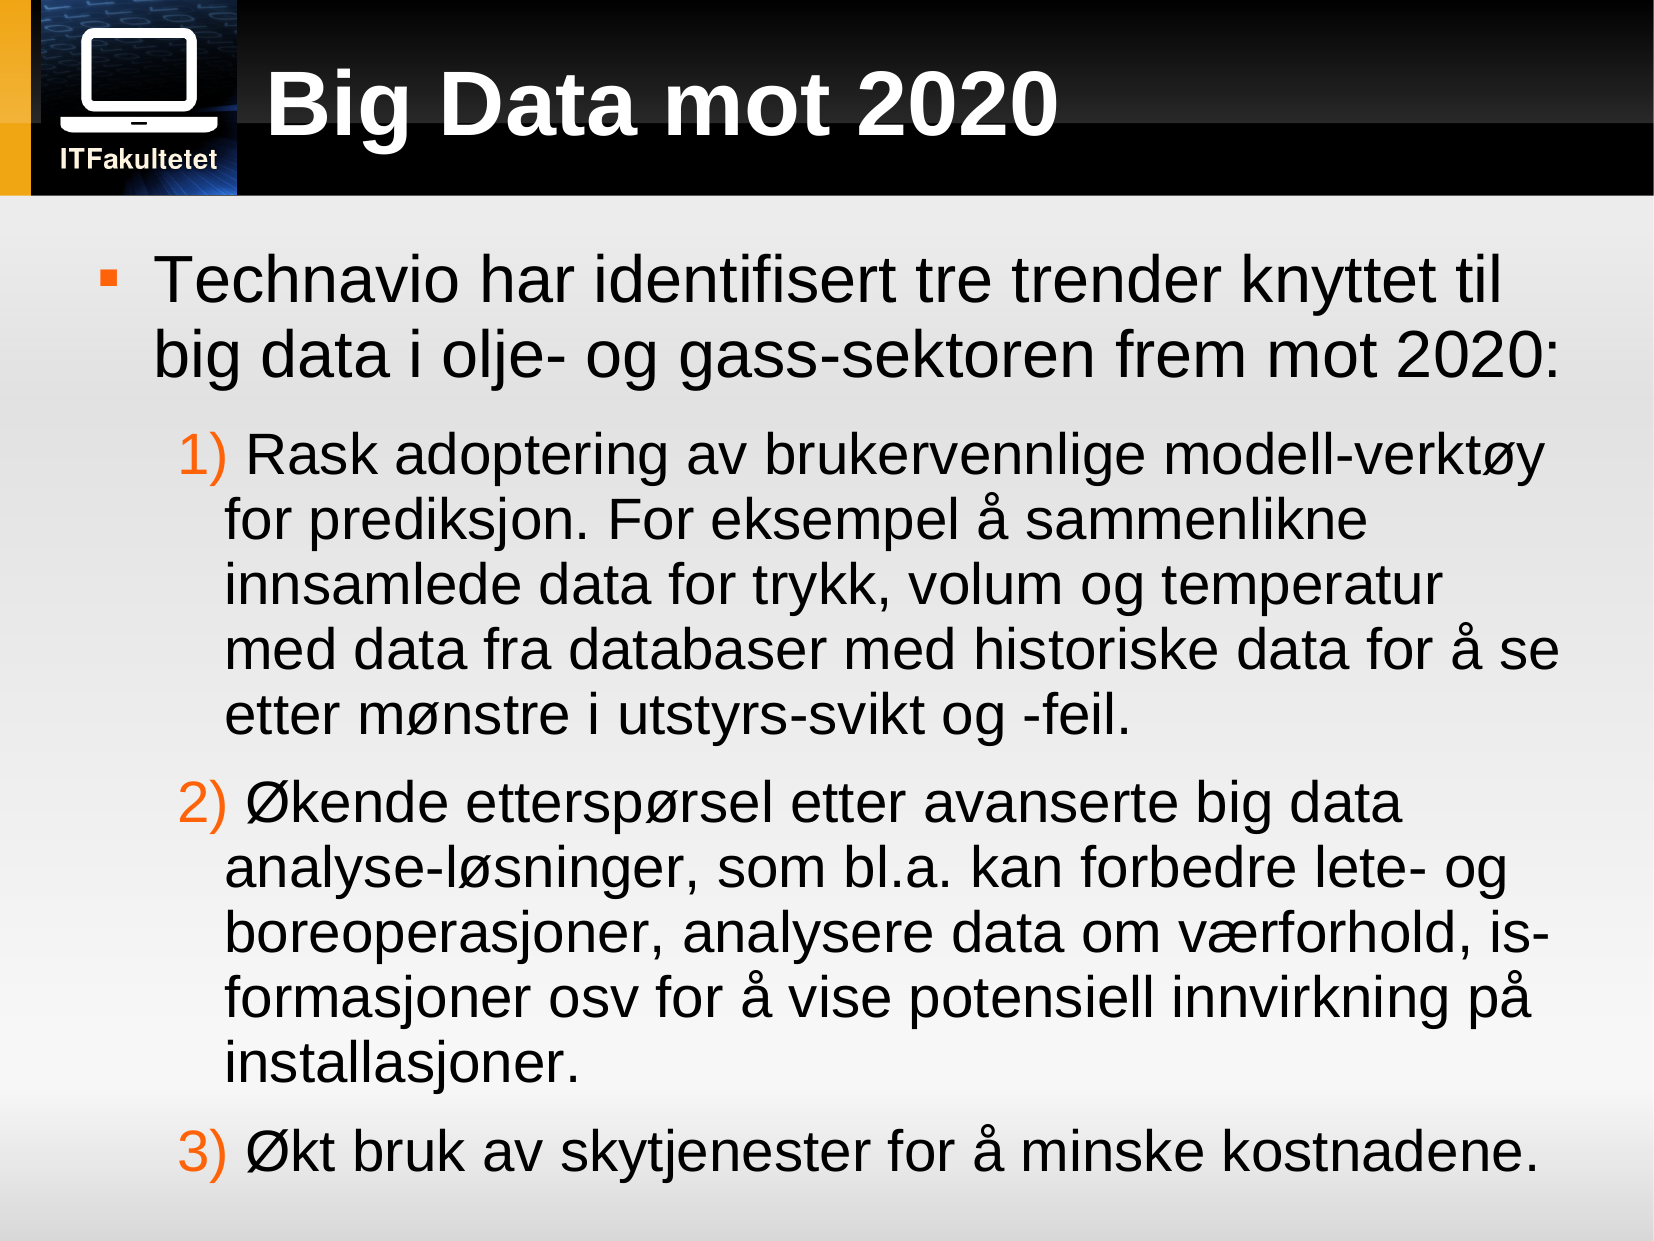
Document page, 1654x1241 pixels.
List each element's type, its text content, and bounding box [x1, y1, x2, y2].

title Big Data mot 2020 [265, 0, 1565, 208]
list Technavio har identifisert tre trender knyttet til big data i olje- og gass-sektoren frem mot 2020: Rask adoptering av brukervennlige modell-verktøy for prediksjon. For eksempel å sammenlikne innsamlede data for trykk, volum og temperatur med data fra databaser med historiske data for å se etter mønstre i utstyrs-svikt og -feil. Økende etterspørsel etter avanserte big data analyse-løsninger, som bl.a. kan forbedre lete- og boreoperasjoner, analysere data om værforhold, is-formasjoner osv for å vise potensiell innvirkning på installasjoner. Økt bruk av skytjenester for å minske kostnadene. [82, 242, 1571, 1241]
picture [0, 0, 1654, 1241]
